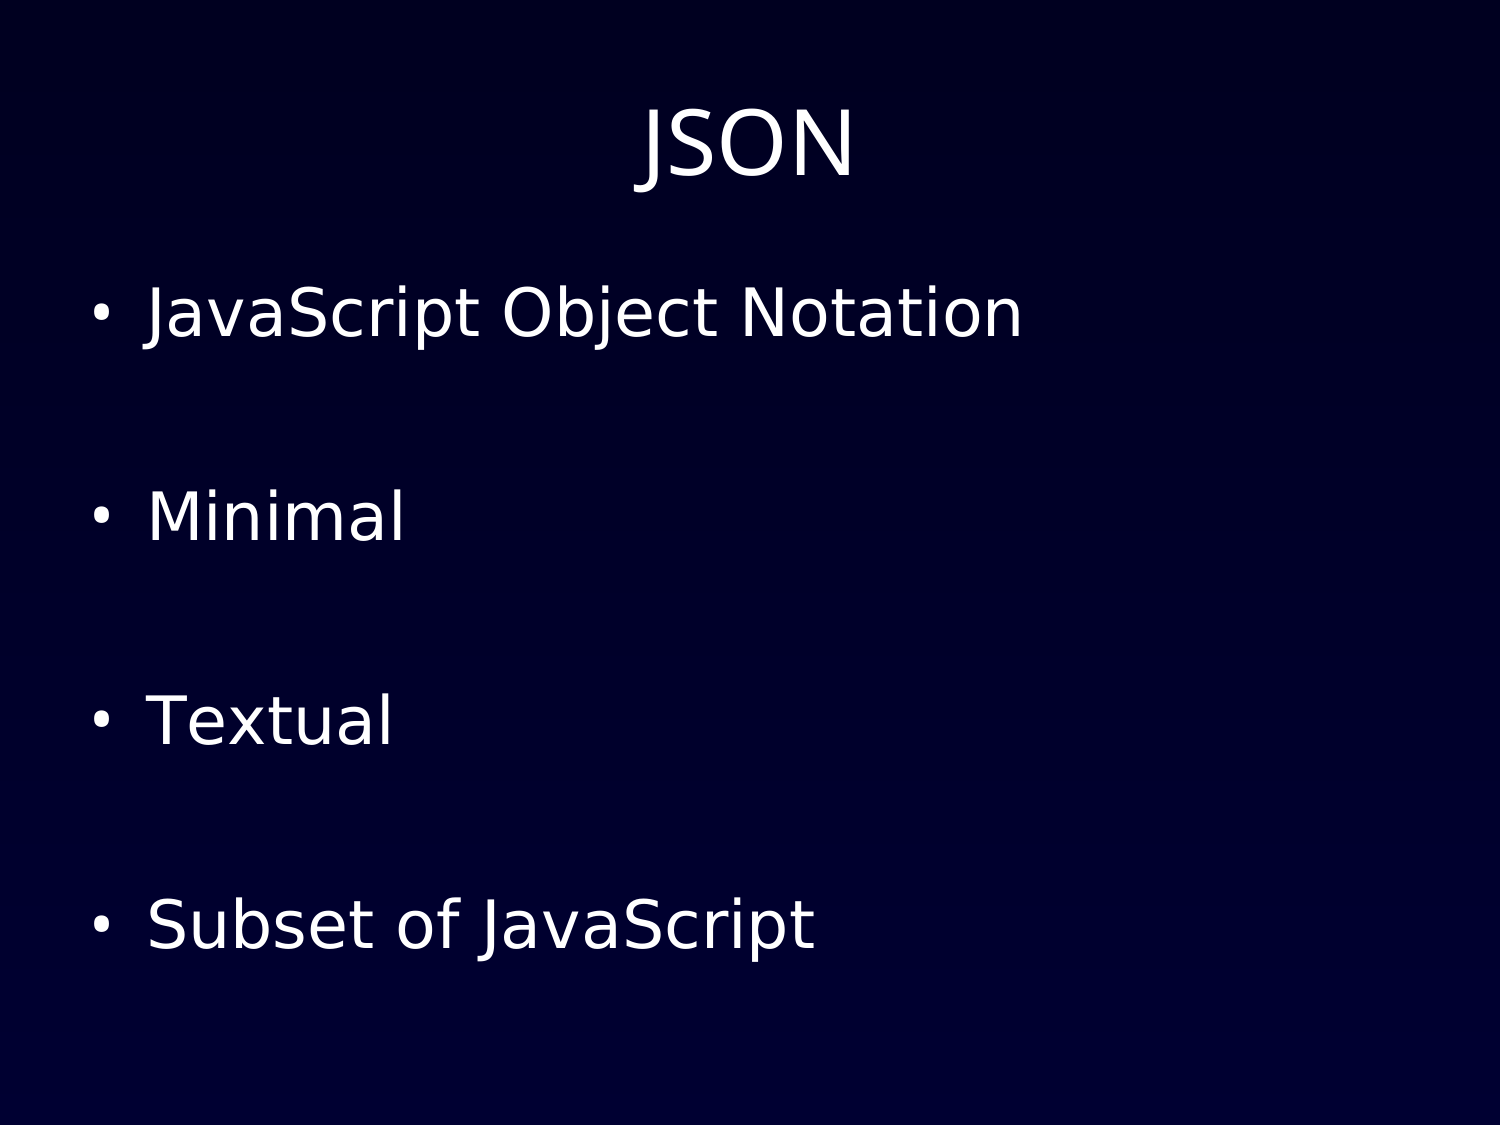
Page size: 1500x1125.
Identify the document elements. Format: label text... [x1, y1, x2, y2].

list JavaScript Object Notation Minimal Textual Subset of JavaScript [75, 262, 1426, 1101]
title JSON [75, 45, 1426, 233]
